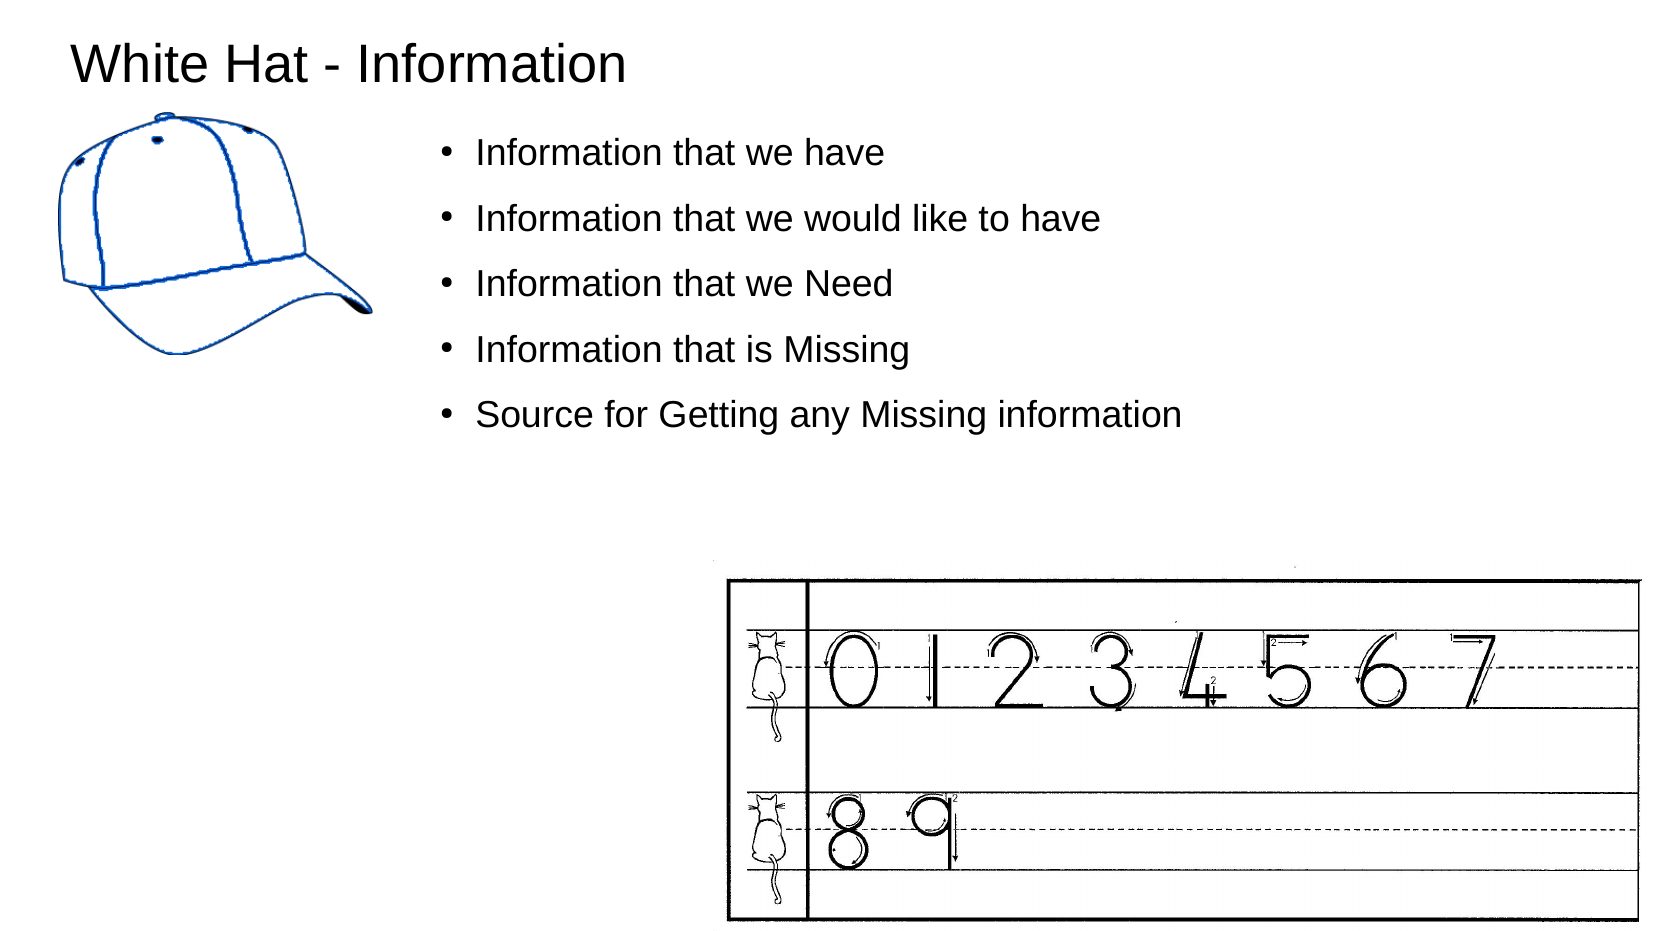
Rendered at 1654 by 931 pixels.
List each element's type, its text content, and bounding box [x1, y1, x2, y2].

title White Hat - Information [70, 2, 1560, 125]
picture [58, 112, 373, 356]
picture [713, 560, 1652, 931]
text_box Information that we have Information that we would like to have Information that we Need Information that is Missing Source for Getting any Missing information [425, 124, 1335, 444]
